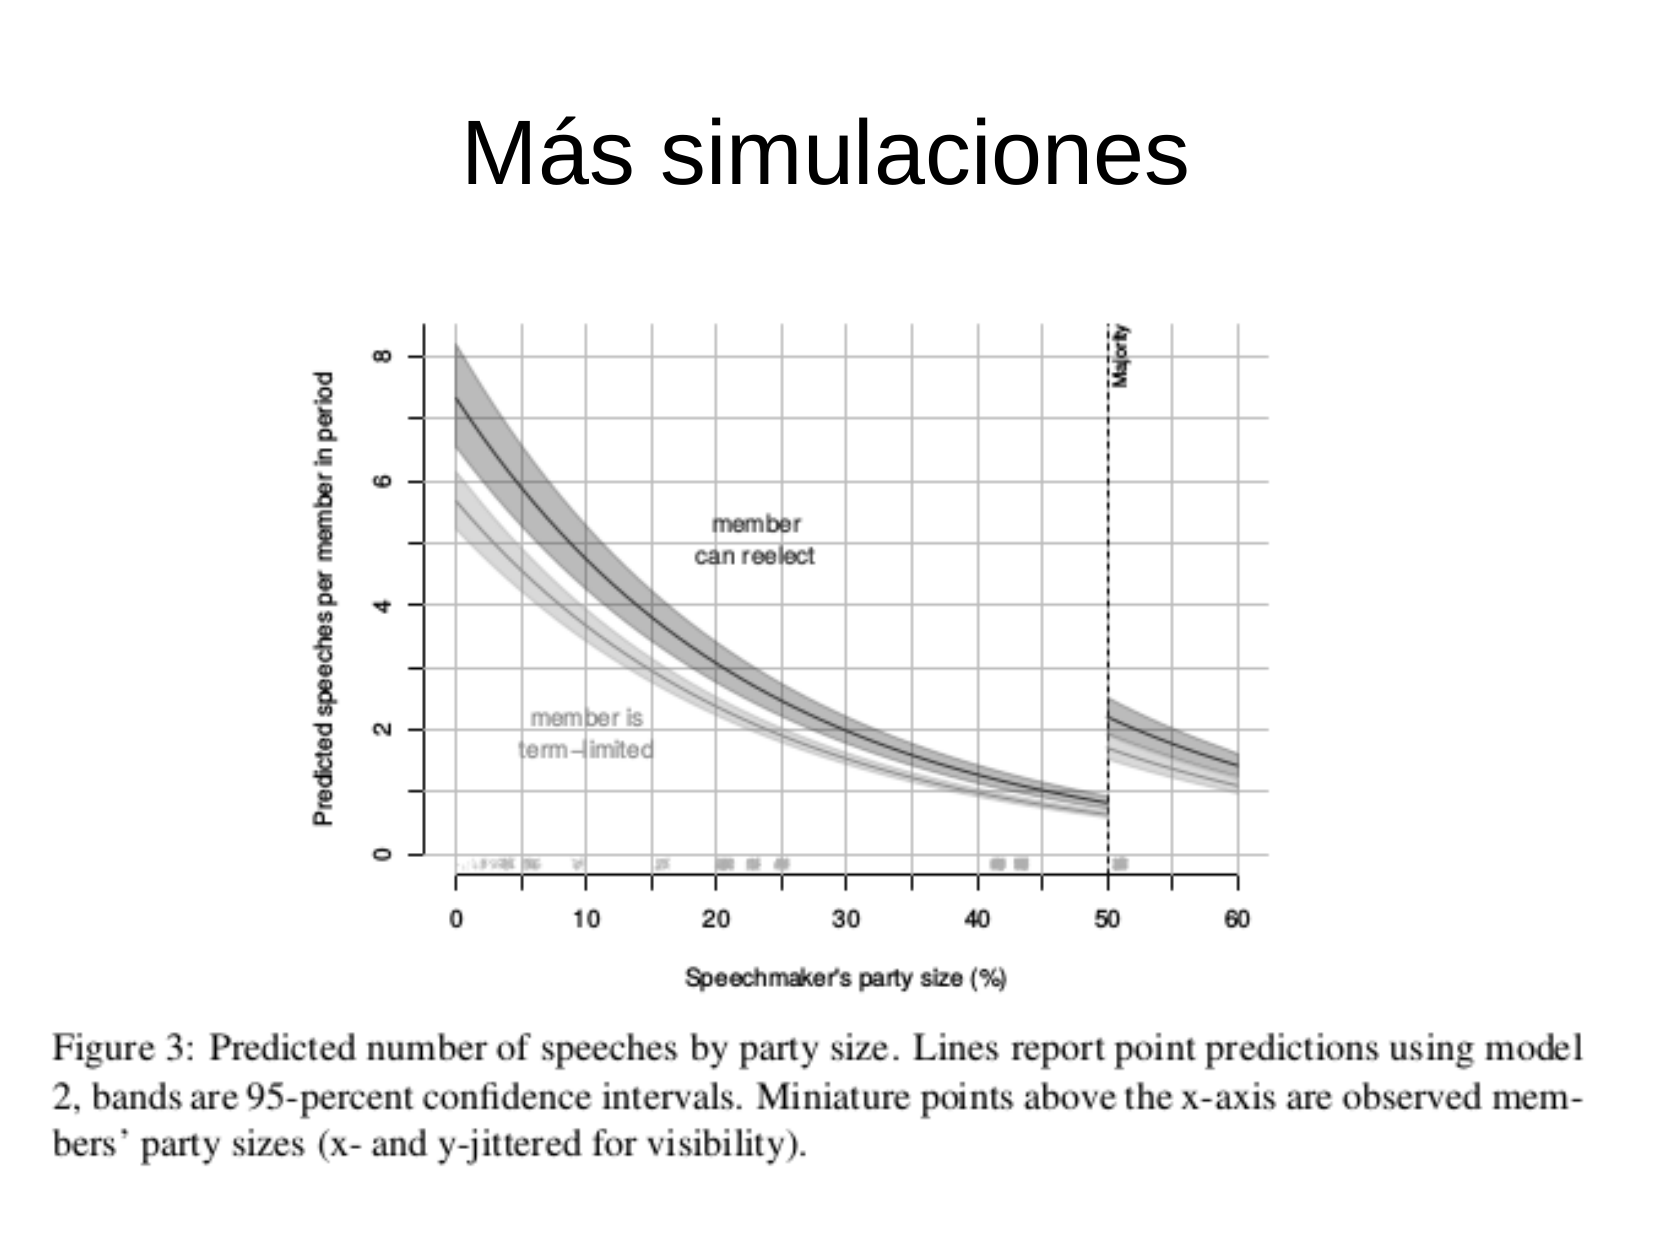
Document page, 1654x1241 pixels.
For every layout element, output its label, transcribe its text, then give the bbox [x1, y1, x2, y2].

picture [36, 290, 1608, 1176]
title Más simulaciones [82, 49, 1571, 257]
